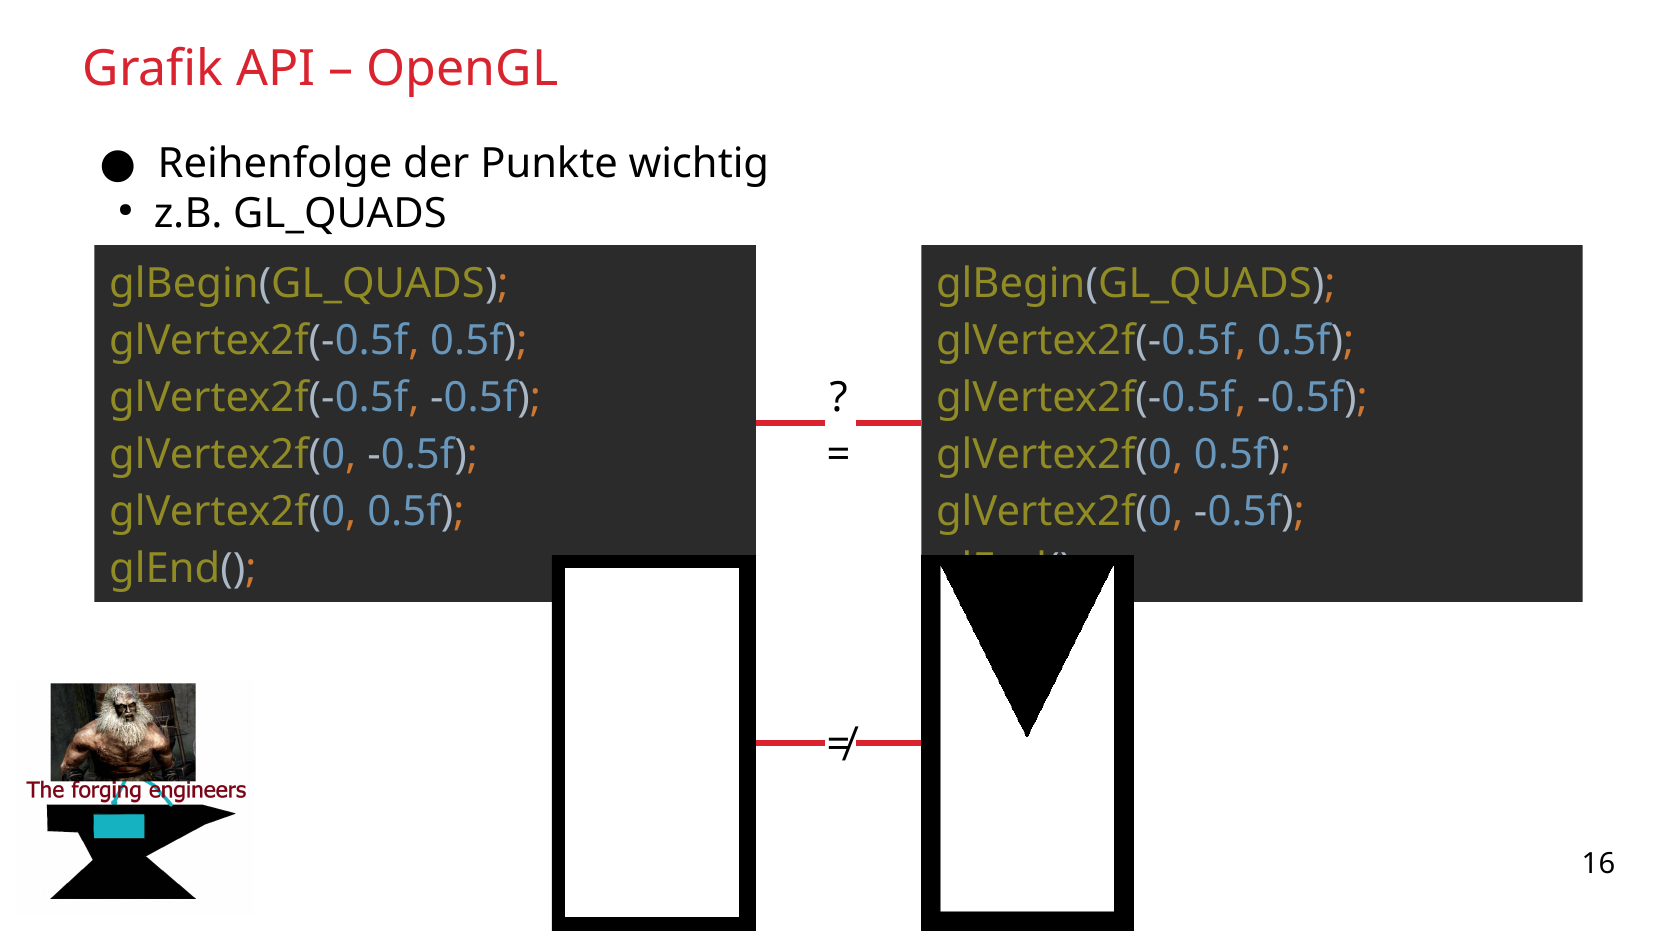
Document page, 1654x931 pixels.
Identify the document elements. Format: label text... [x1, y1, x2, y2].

title Grafik API – OpenGL [82, 37, 1571, 95]
text_box glBegin(GL_QUADS); glVertex2f(-0.5f, 0.5f); glVertex2f(-0.5f, -0.5f); glVertex2f(0, 0.5f); glVertex2f(0, -0.5f); glEnd(); [921, 245, 1583, 544]
picture [921, 555, 1134, 931]
picture [551, 555, 756, 931]
picture [17, 679, 254, 916]
text_box Reihenfolge der Punkte wichtig z.B. GL_QUADS [82, 135, 851, 237]
text_box glBegin(GL_QUADS); glVertex2f(-0.5f, 0.5f); glVertex2f(-0.5f, -0.5f); glVertex2f(0, -0.5f); glVertex2f(0, 0.5f); glEnd(); [94, 245, 756, 544]
